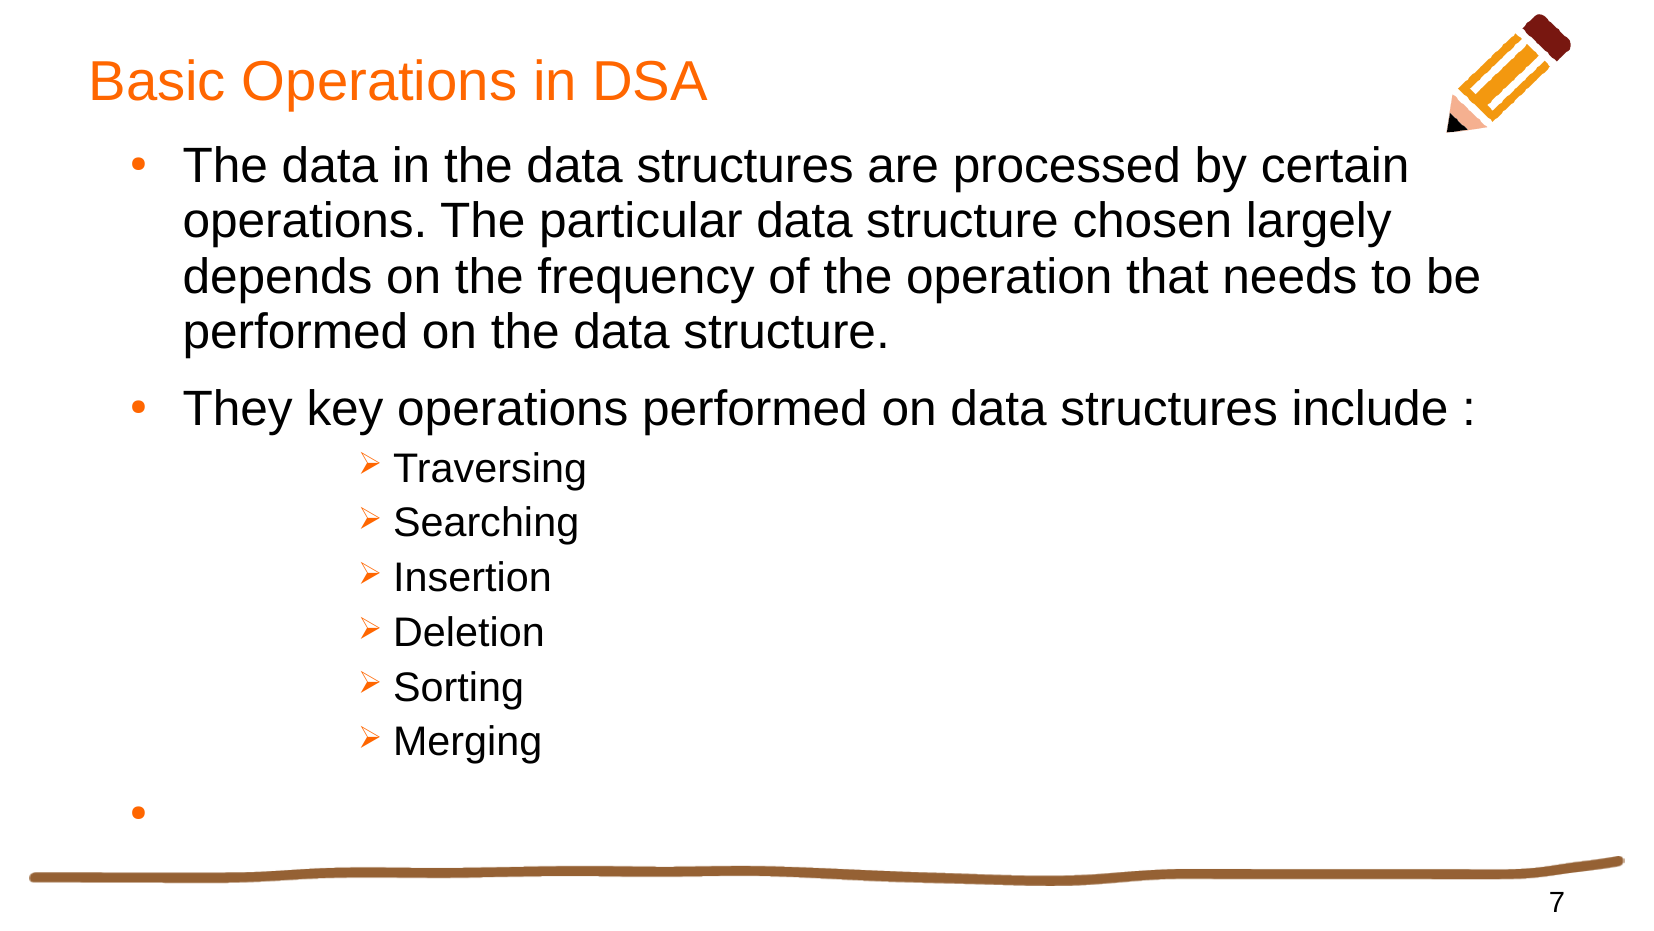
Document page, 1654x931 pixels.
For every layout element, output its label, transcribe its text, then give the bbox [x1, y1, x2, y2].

picture [29, 856, 1625, 886]
list The data in the data structures are processed by certain operations. The particular data structure chosen largely depends on the frequency of the operation that needs to be performed on the data structure. They key operations performed on data structures include : Traversing Searching Insertion Deletion Sorting Merging [112, 137, 1487, 788]
title Basic Operations in DSA [88, 29, 1447, 133]
picture [1446, 14, 1571, 133]
